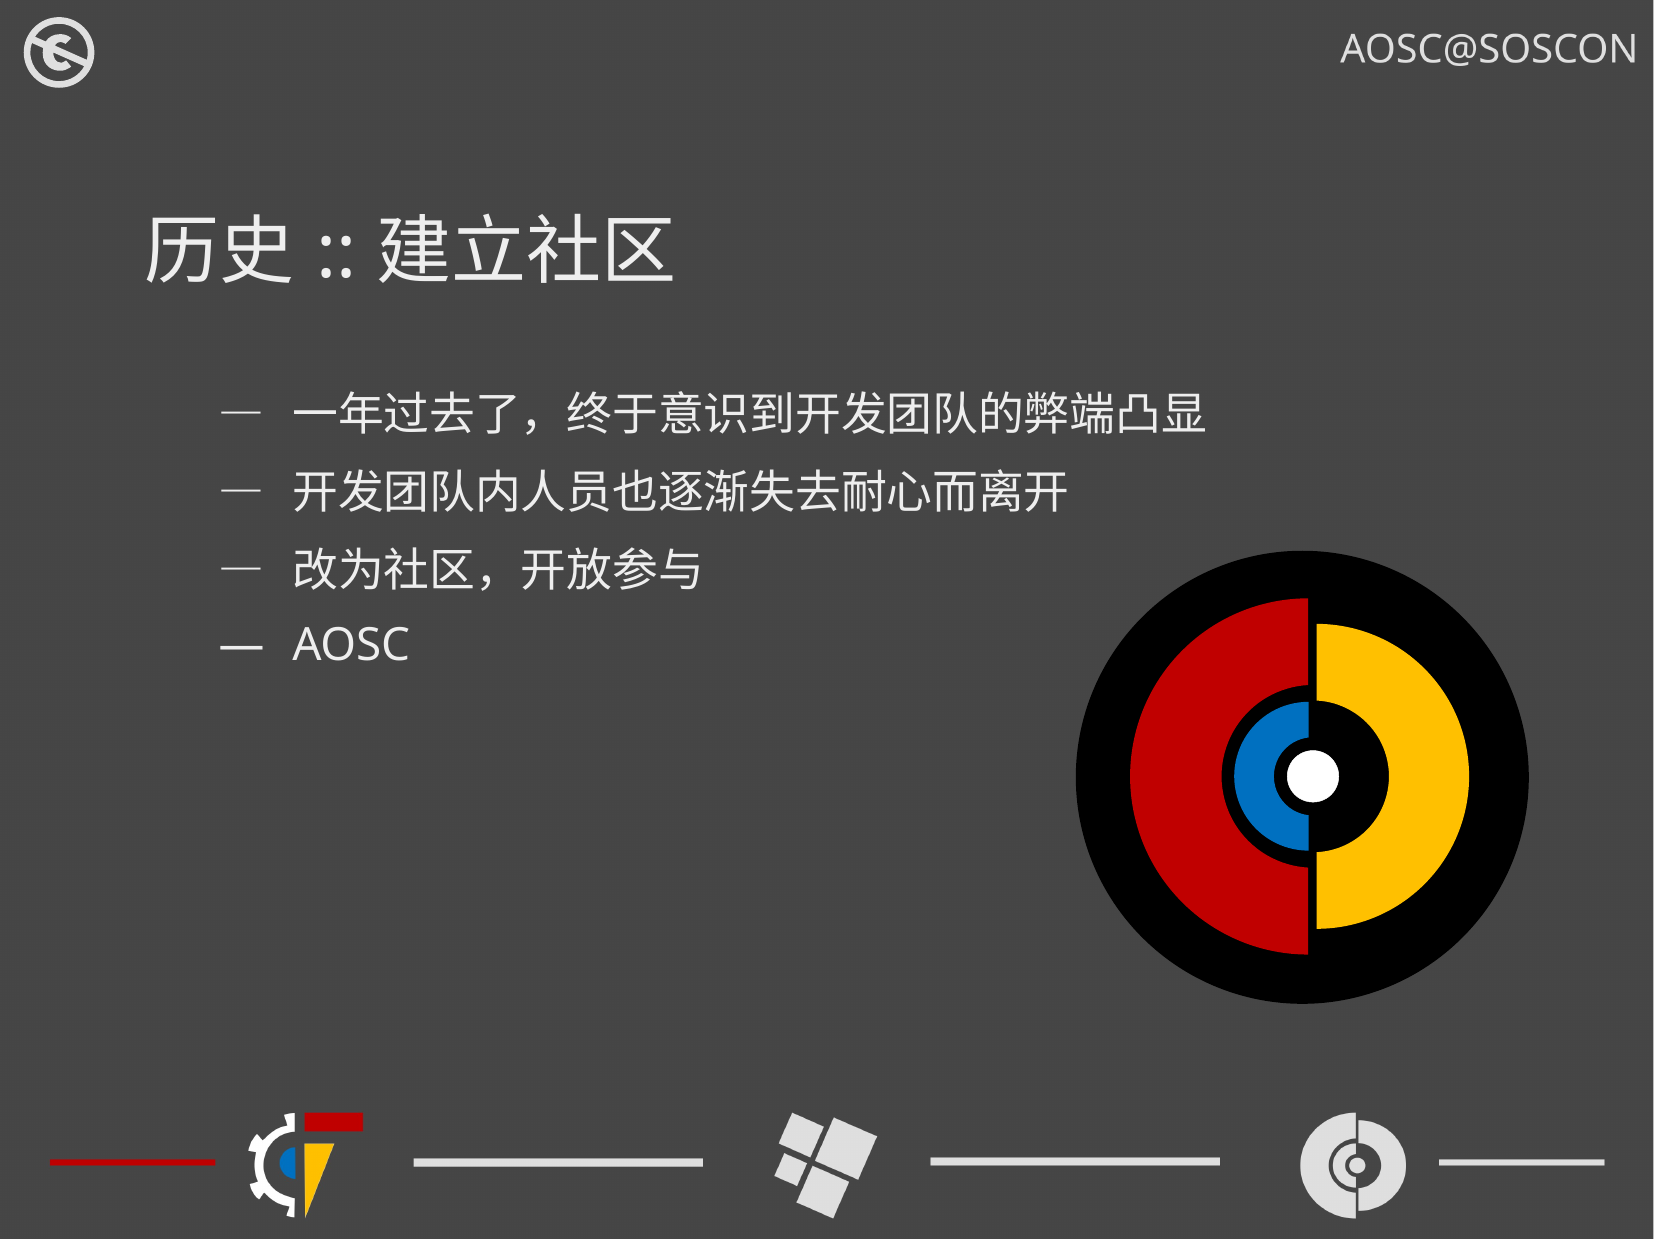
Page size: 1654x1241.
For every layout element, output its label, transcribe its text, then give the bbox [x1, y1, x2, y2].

picture [0, 0, 1654, 1240]
text_box 历史::建立社区 — 一年过去了，终于意识到开发团队的弊端凸显 — 开发团队内人员也逐渐失去耐心而离开 — 改为社区，开放参与 — AOSC [129, 183, 1536, 1028]
